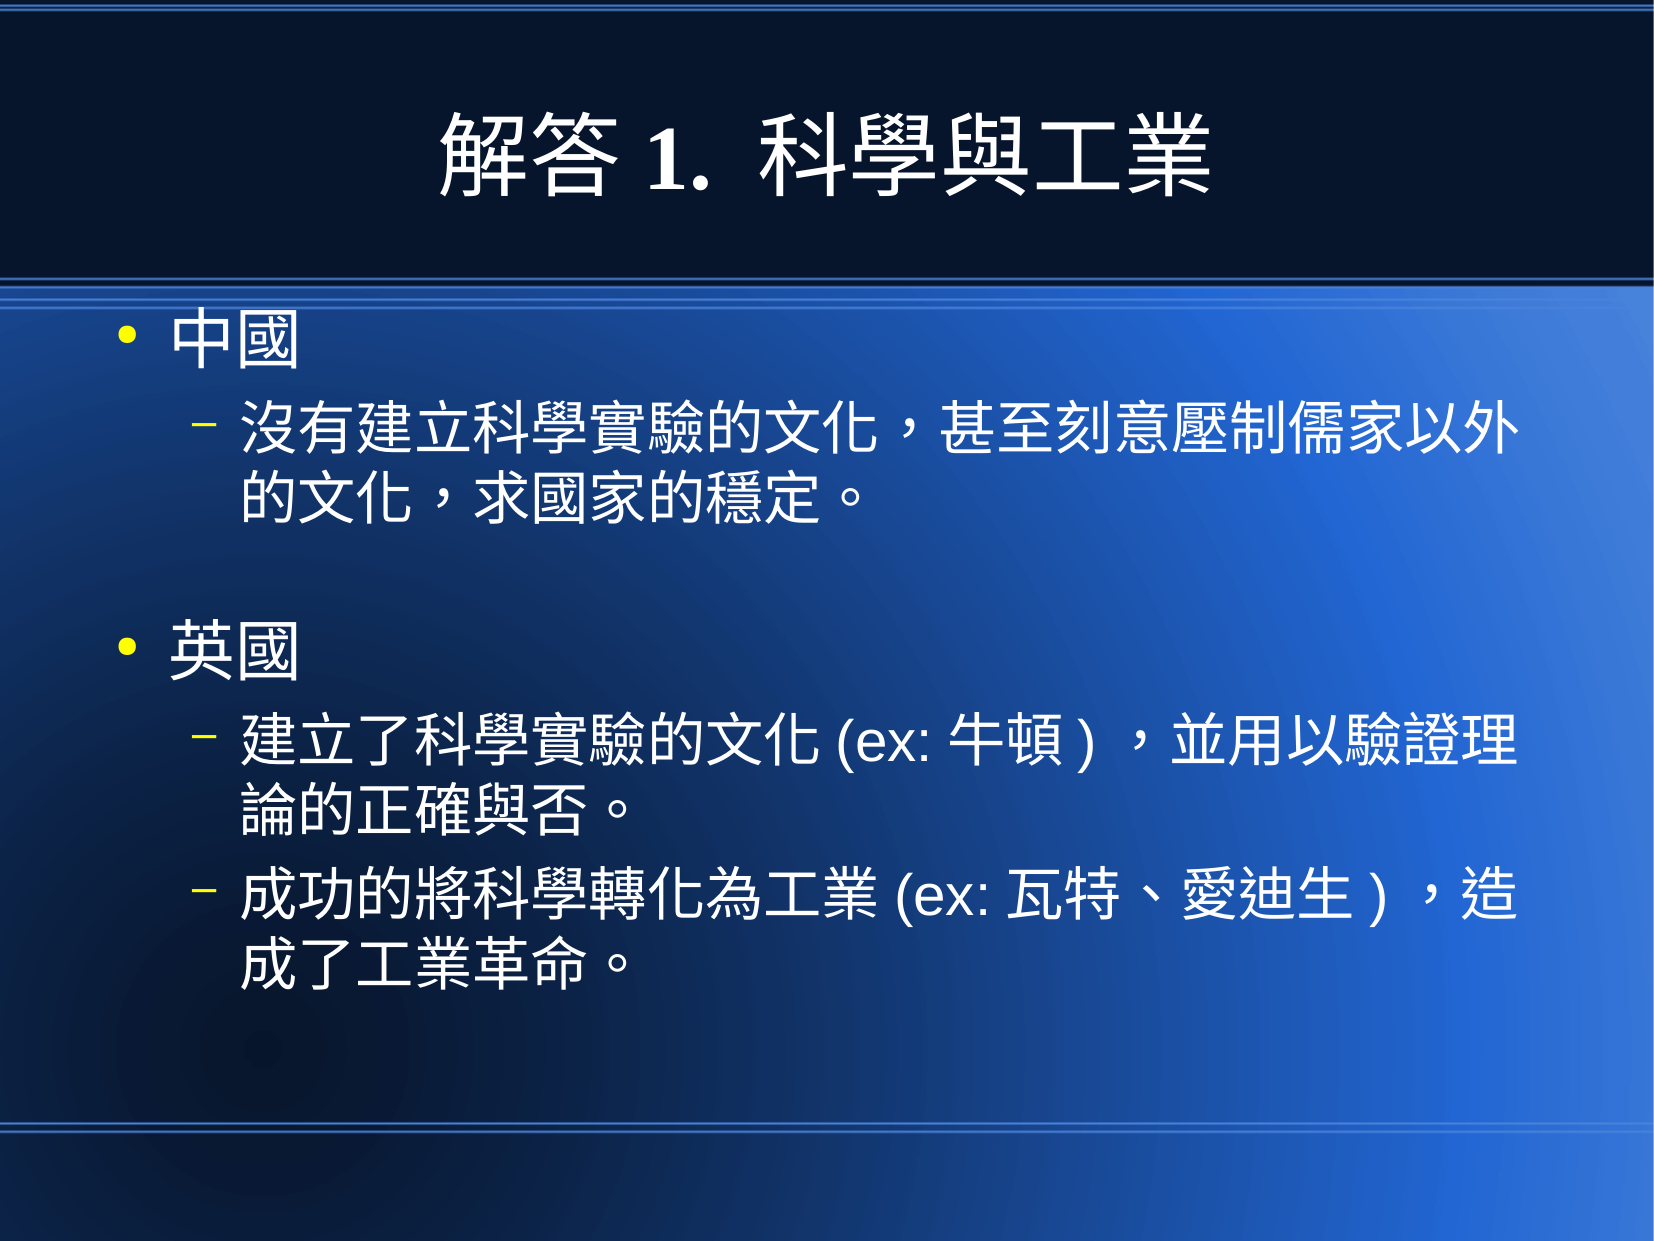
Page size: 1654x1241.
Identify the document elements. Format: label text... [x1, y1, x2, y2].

list 中國 沒有建立科學實驗的文化，甚至刻意壓制儒家以外的文化，求國家的穩定。 英國 建立了科學實驗的文化(ex:牛頓)，並用以驗證理論的正確與否。 成功的將科學轉化為工業(ex:瓦特、愛迪生)，造成了工業革命。 [82, 289, 1571, 1108]
title 解答1. 科學與工業 [82, 49, 1571, 257]
picture [0, 0, 1654, 1241]
